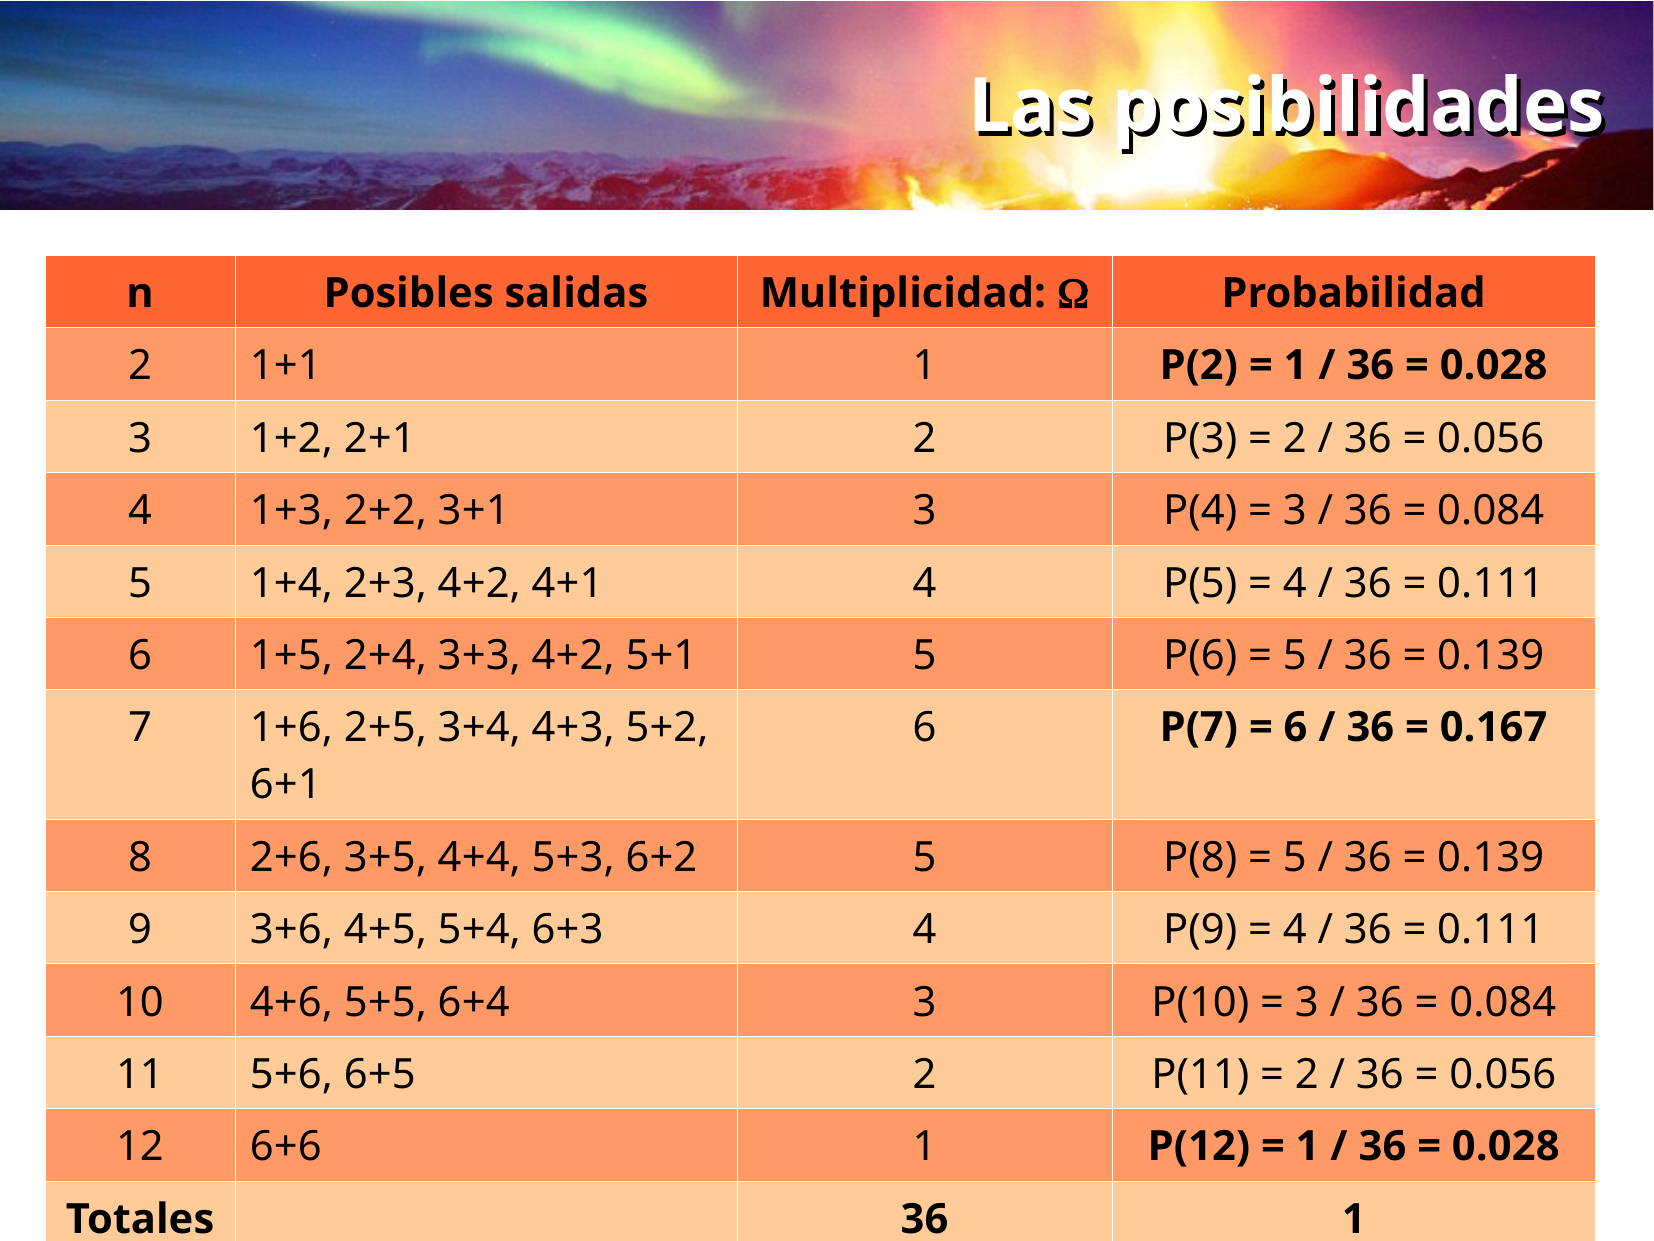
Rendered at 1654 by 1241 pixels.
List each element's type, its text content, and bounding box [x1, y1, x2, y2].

table_cell 4 [46, 473, 235, 545]
table_cell P(6) = 5 / 36 = 0.139 [1113, 618, 1595, 689]
table_cell 5 [46, 546, 235, 617]
table_cell 3 [46, 401, 235, 472]
table_cell P(9) = 4 / 36 = 0.111 [1113, 892, 1595, 963]
table_header Posibles salidas [236, 256, 737, 327]
table_cell 8 [46, 820, 235, 891]
table_cell 3 [738, 473, 1112, 545]
table_cell 6 [738, 690, 1112, 819]
table_cell 4+6, 5+5, 6+4 [236, 964, 737, 1036]
table_cell 5 [738, 618, 1112, 689]
table_header Multiplicidad: W [738, 256, 1112, 327]
table_cell 1+3, 2+2, 3+1 [236, 473, 737, 545]
table_cell 2 [46, 328, 235, 400]
table_cell P(11) = 2 / 36 = 0.056 [1113, 1037, 1595, 1108]
table_cell 1 [1113, 1182, 1595, 1241]
table_cell 5+6, 6+5 [236, 1037, 737, 1108]
table_cell 1 [738, 328, 1112, 400]
table_cell [236, 1182, 737, 1241]
table_cell 1+1 [236, 328, 737, 400]
table_cell 4 [738, 892, 1112, 963]
table_cell P(2) = 1 / 36 = 0.028 [1113, 328, 1595, 400]
title Las posibilidades [45, 15, 1606, 191]
table_cell P(5) = 4 / 36 = 0.111 [1113, 546, 1595, 617]
table_cell 7 [46, 690, 235, 819]
picture [0, 1, 1654, 210]
table_cell 6 [46, 618, 235, 689]
table_cell 1+4, 2+3, 4+2, 4+1 [236, 546, 737, 617]
table_cell 12 [46, 1109, 235, 1181]
table_cell 3+6, 4+5, 5+4, 6+3 [236, 892, 737, 963]
table_cell P(7) = 6 / 36 = 0.167 [1113, 690, 1595, 819]
table_cell 2+6, 3+5, 4+4, 5+3, 6+2 [236, 820, 737, 891]
table_cell P(10) = 3 / 36 = 0.084 [1113, 964, 1595, 1036]
table_cell 3 [738, 964, 1112, 1036]
table_cell 6+6 [236, 1109, 737, 1181]
table_cell P(3) = 2 / 36 = 0.056 [1113, 401, 1595, 472]
table_cell 9 [46, 892, 235, 963]
table_cell P(12) = 1 / 36 = 0.028 [1113, 1109, 1595, 1181]
table_cell 1 [738, 1109, 1112, 1181]
table_cell 36 [738, 1182, 1112, 1241]
table_header n [46, 256, 235, 327]
table_cell 4 [738, 546, 1112, 617]
table_cell 10 [46, 964, 235, 1036]
table_cell Totales [46, 1182, 235, 1241]
table_cell 2 [738, 401, 1112, 472]
table_cell P(8) = 5 / 36 = 0.139 [1113, 820, 1595, 891]
table_cell 5 [738, 820, 1112, 891]
table_cell 1+6, 2+5, 3+4, 4+3, 5+2, 6+1 [236, 690, 737, 819]
table_cell 1+2, 2+1 [236, 401, 737, 472]
table_cell 2 [738, 1037, 1112, 1108]
table_header Probabilidad [1113, 256, 1595, 327]
table_cell 11 [46, 1037, 235, 1108]
table_cell 1+5, 2+4, 3+3, 4+2, 5+1 [236, 618, 737, 689]
table_cell P(4) = 3 / 36 = 0.084 [1113, 473, 1595, 545]
